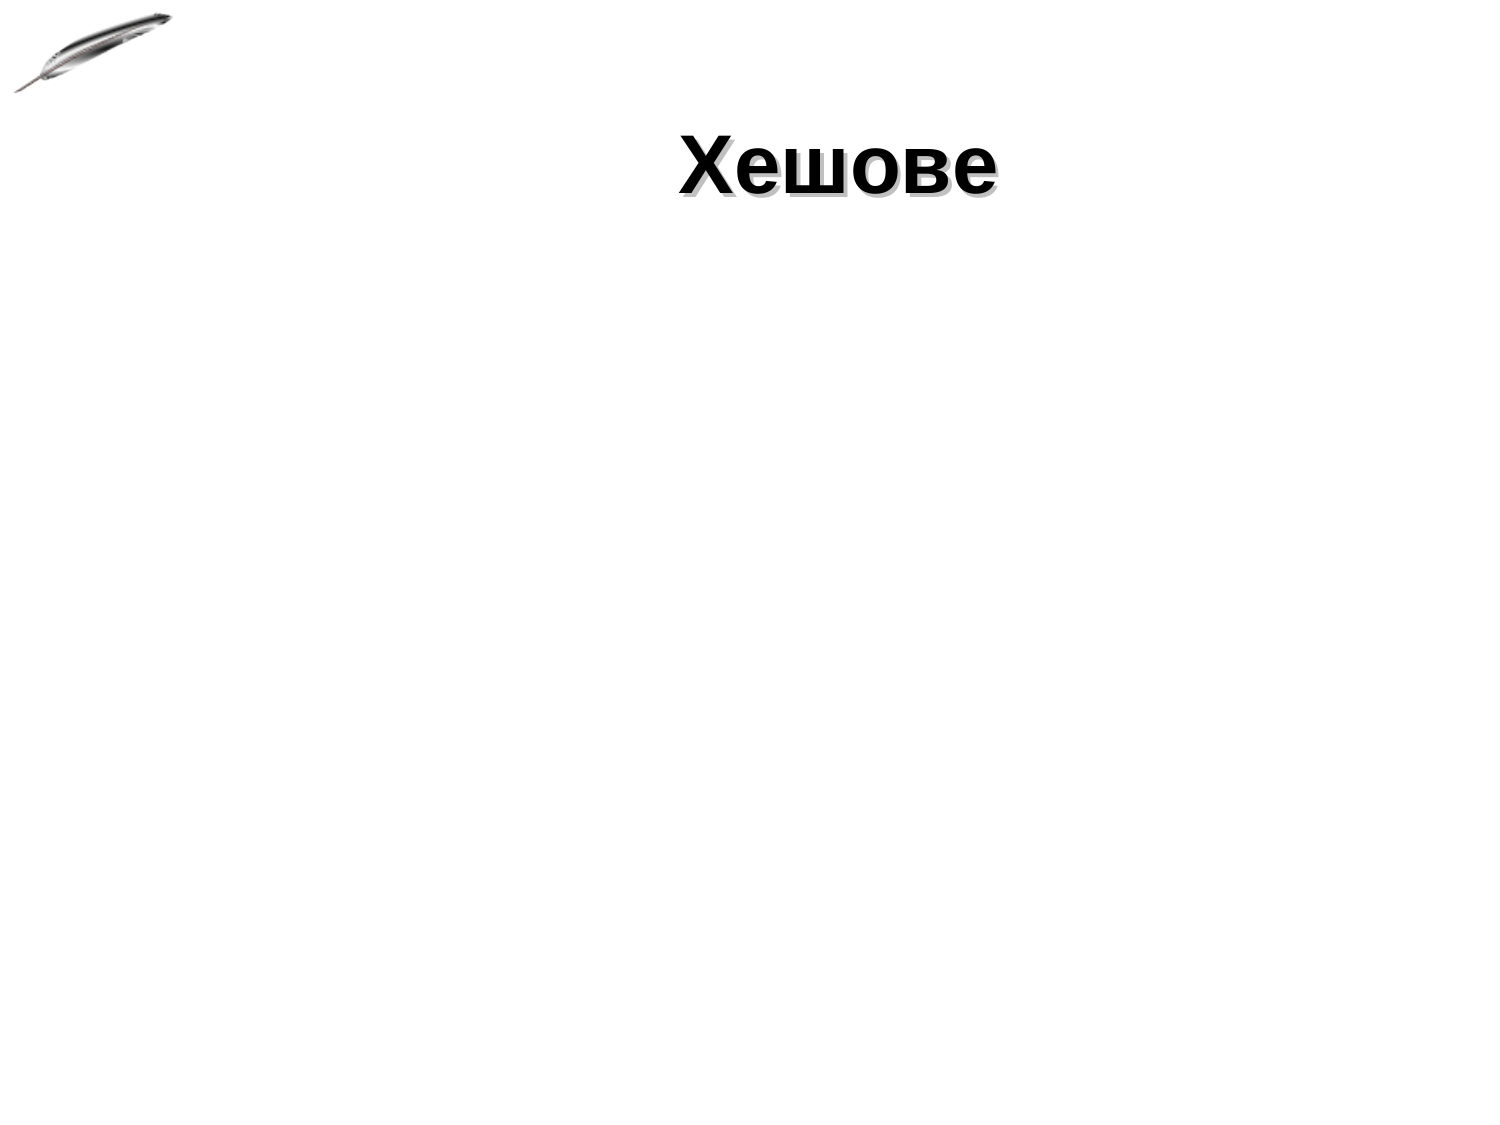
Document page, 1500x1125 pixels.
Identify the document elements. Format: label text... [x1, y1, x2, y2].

title Хешове [318, 72, 1359, 266]
picture [10, 11, 178, 95]
